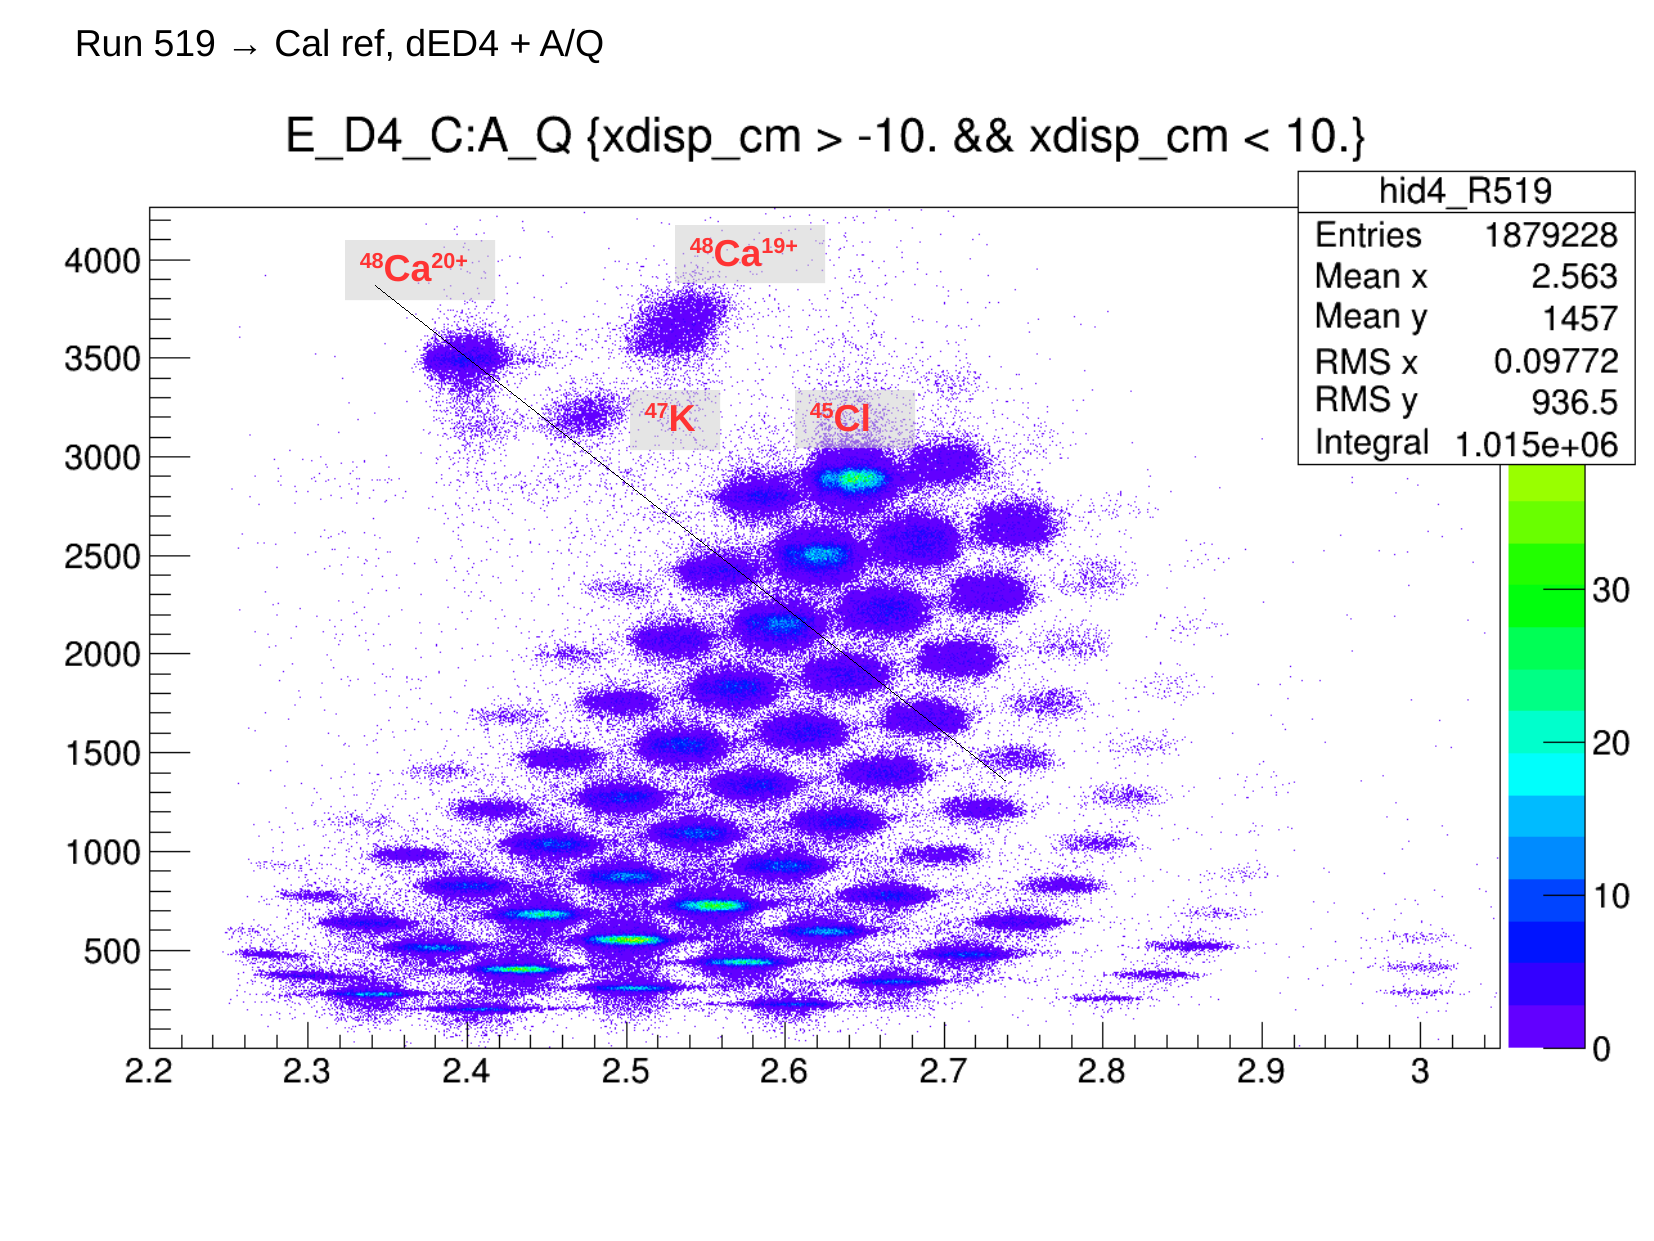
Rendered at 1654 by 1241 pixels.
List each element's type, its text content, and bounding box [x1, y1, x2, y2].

picture [0, 104, 1654, 1126]
text_box 48Ca19+ [675, 225, 826, 284]
text_box Run 519 → Cal ref, dED4 + A/Q [60, 15, 1186, 87]
text_box 47K [630, 390, 721, 451]
text_box 45Cl [795, 390, 916, 449]
text_box 48Ca20+ [345, 240, 496, 301]
